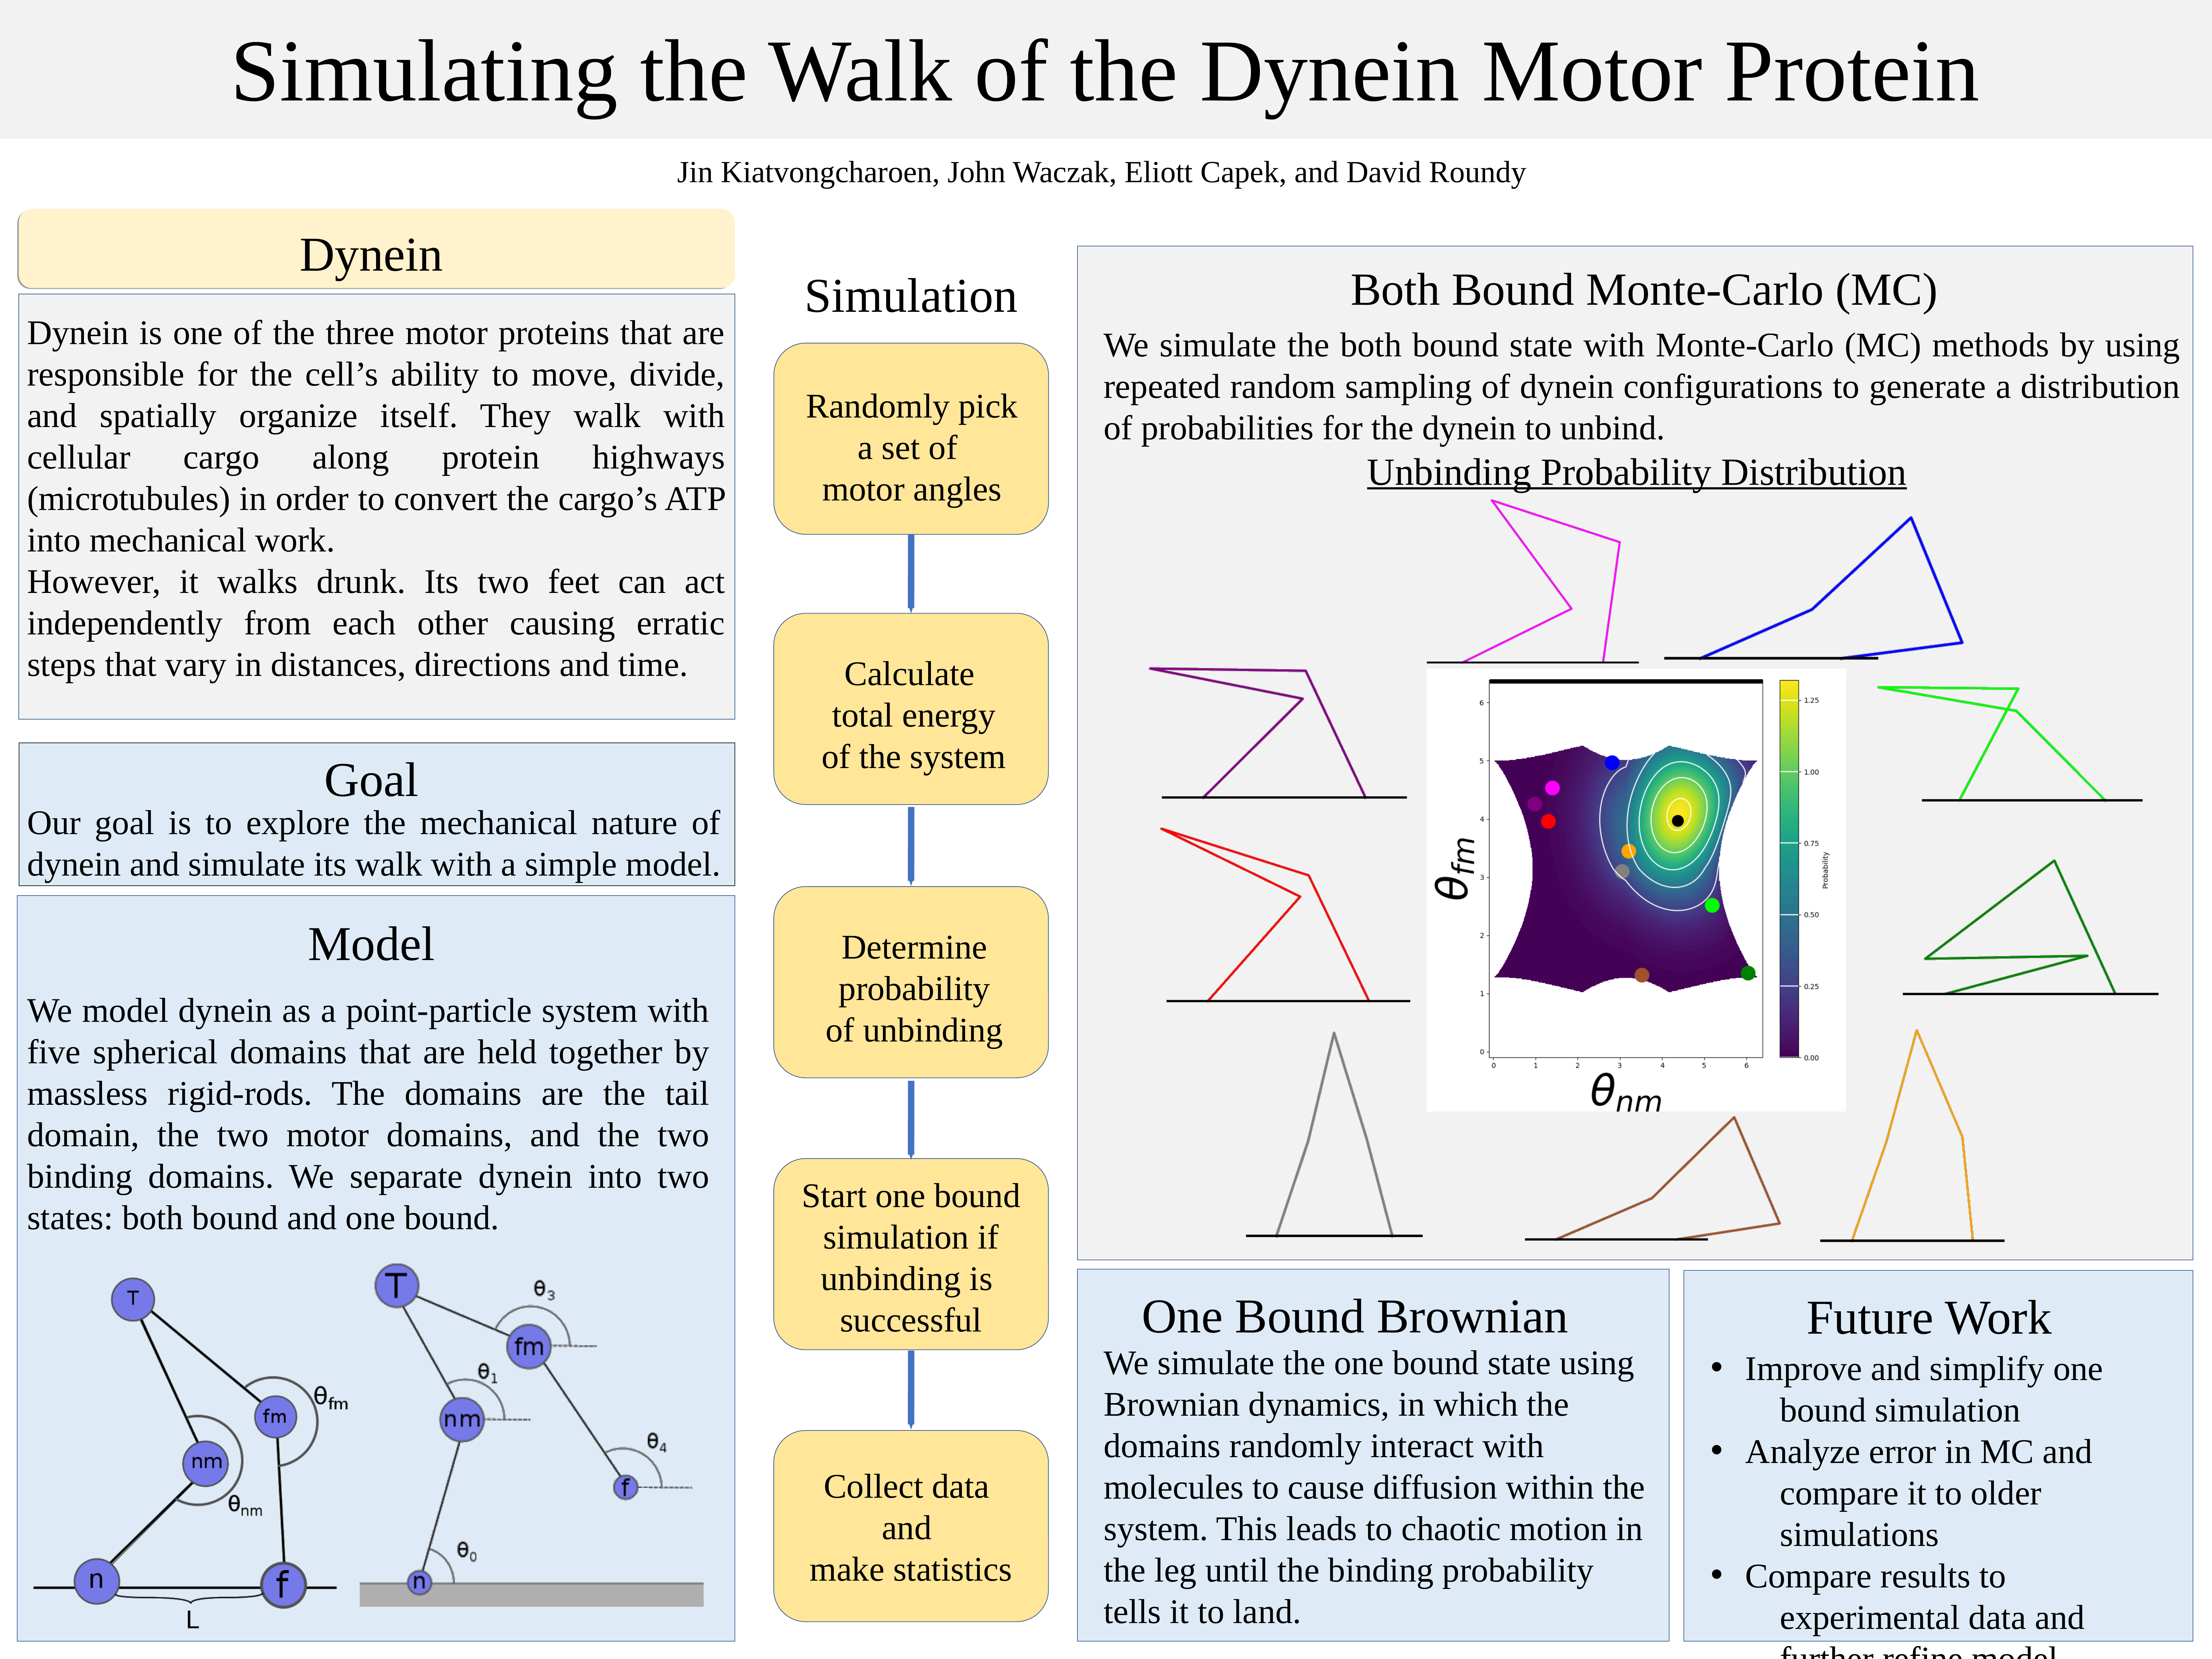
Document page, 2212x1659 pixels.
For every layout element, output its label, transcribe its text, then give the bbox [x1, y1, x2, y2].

text_box [774, 886, 1049, 1078]
picture [1417, 498, 1648, 669]
picture [1138, 650, 1420, 1023]
text_box Jin Kiatvongcharoen, John Waczak, Eliott Capek, and David Roundy [632, 149, 1580, 191]
text_box [774, 1430, 1049, 1622]
text_box We model dynein as a point-particle system with five spherical domains that are held together by massless rigid-rods. The domains are the tail domain, the two motor domains, and the two binding domains. We separate dynein into two states: both bound and one bound. [22, 985, 724, 1241]
text_box Simulation [792, 261, 1031, 325]
text_box Future Work [1691, 1283, 2168, 1347]
text_box [17, 896, 735, 1641]
text_box Both Bound Monte-Carlo (MC) [1345, 256, 1944, 317]
text_box We simulate the one bound state using Brownian dynamics, in which the domains randomly interact with molecules to cause diffusion within the system. This leads to chaotic motion in the leg until the binding probability tells it to land. [1099, 1337, 1651, 1636]
text_box Our goal is to explore the mechanical nature of dynein and simulate its walk with a simple model. [22, 797, 726, 886]
text_box [1684, 1270, 2193, 1641]
text_box [19, 743, 735, 886]
text_box Model [252, 909, 491, 973]
text_box [774, 613, 1049, 805]
text_box [774, 343, 1049, 535]
text_box One Bound Brownian [1084, 1281, 1639, 1345]
text_box Dynein is one of the three motor proteins that are responsible for the cell’s ability to move, divide, and spatially organize itself. They walk with cellular cargo along protein highways (microtubules) in order to convert the cargo’s ATP into mechanical work. However, it walks drunk. Its two feet can act independently from each other causing erratic steps that vary in distances, directions and time. [22, 307, 731, 689]
text_box [1077, 246, 2193, 1260]
text_box We simulate the both bound state with Monte-Carlo (MC) methods by using repeated random sampling of dynein configurations to generate a distribution of probabilities for the dynein to unbind. [1099, 320, 2190, 450]
text_box [19, 209, 735, 288]
text_box Randomly pick a set of motor angles [794, 381, 1030, 506]
text_box Unbinding Probability Distribution [1360, 450, 1914, 496]
text_box [19, 294, 735, 719]
text_box Collect data and make statistics [794, 1461, 1029, 1591]
text_box [1077, 1269, 1669, 1641]
text_box Start one bound simulation if unbinding is successful [794, 1170, 1029, 1338]
picture [1216, 500, 2163, 1270]
text_box [0, 0, 2212, 138]
text_box Simulating the Walk of the Dynein Motor Protein [19, 10, 2193, 122]
text_box Improve and simplify one bound simulation Analyze error in MC and compare it to older simulations Compare results to experimental data and further refine model [1706, 1343, 2181, 1641]
text_box Calculate total energy of the system [835, 648, 993, 763]
text_box Determine probability of unbinding [827, 922, 1002, 1043]
text_box Goal [291, 745, 452, 797]
picture [33, 1245, 704, 1637]
text_box Dynein [291, 220, 452, 284]
text_box [774, 1159, 1049, 1350]
